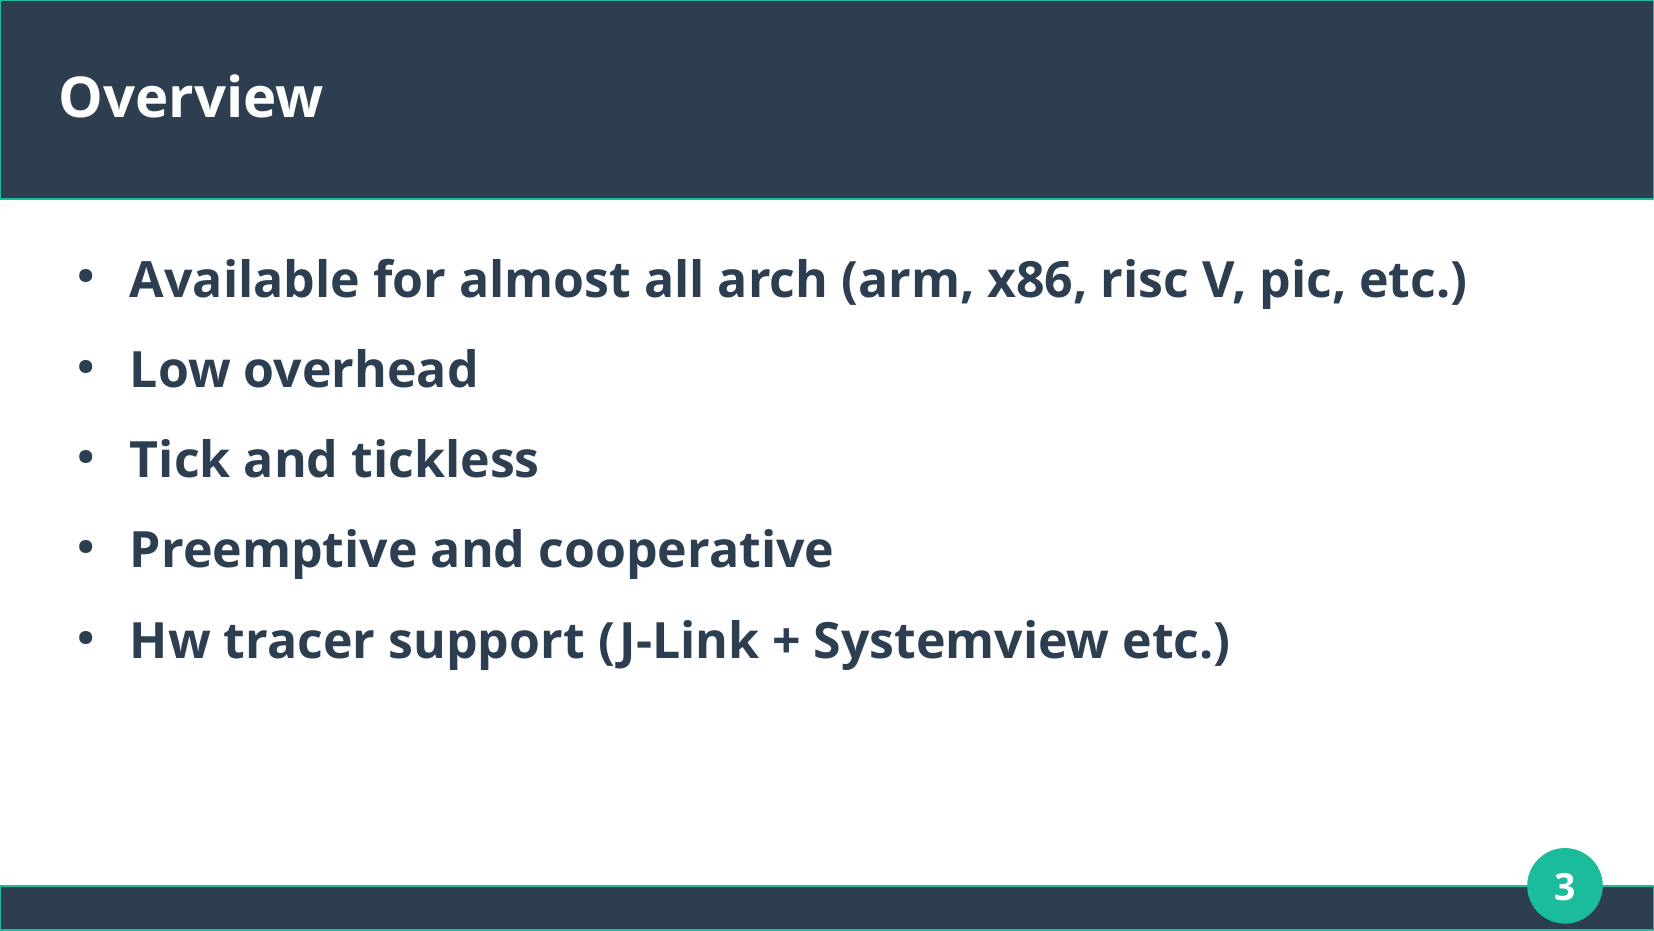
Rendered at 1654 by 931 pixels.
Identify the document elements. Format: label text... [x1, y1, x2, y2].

list Available for almost all arch (arm, x86, risc V, pic, etc.) Low overhead Tick and tickless Preemptive and cooperative Hw tracer support (J-Link + Systemview etc.) [59, 243, 1595, 864]
title Overview [59, 37, 1595, 155]
